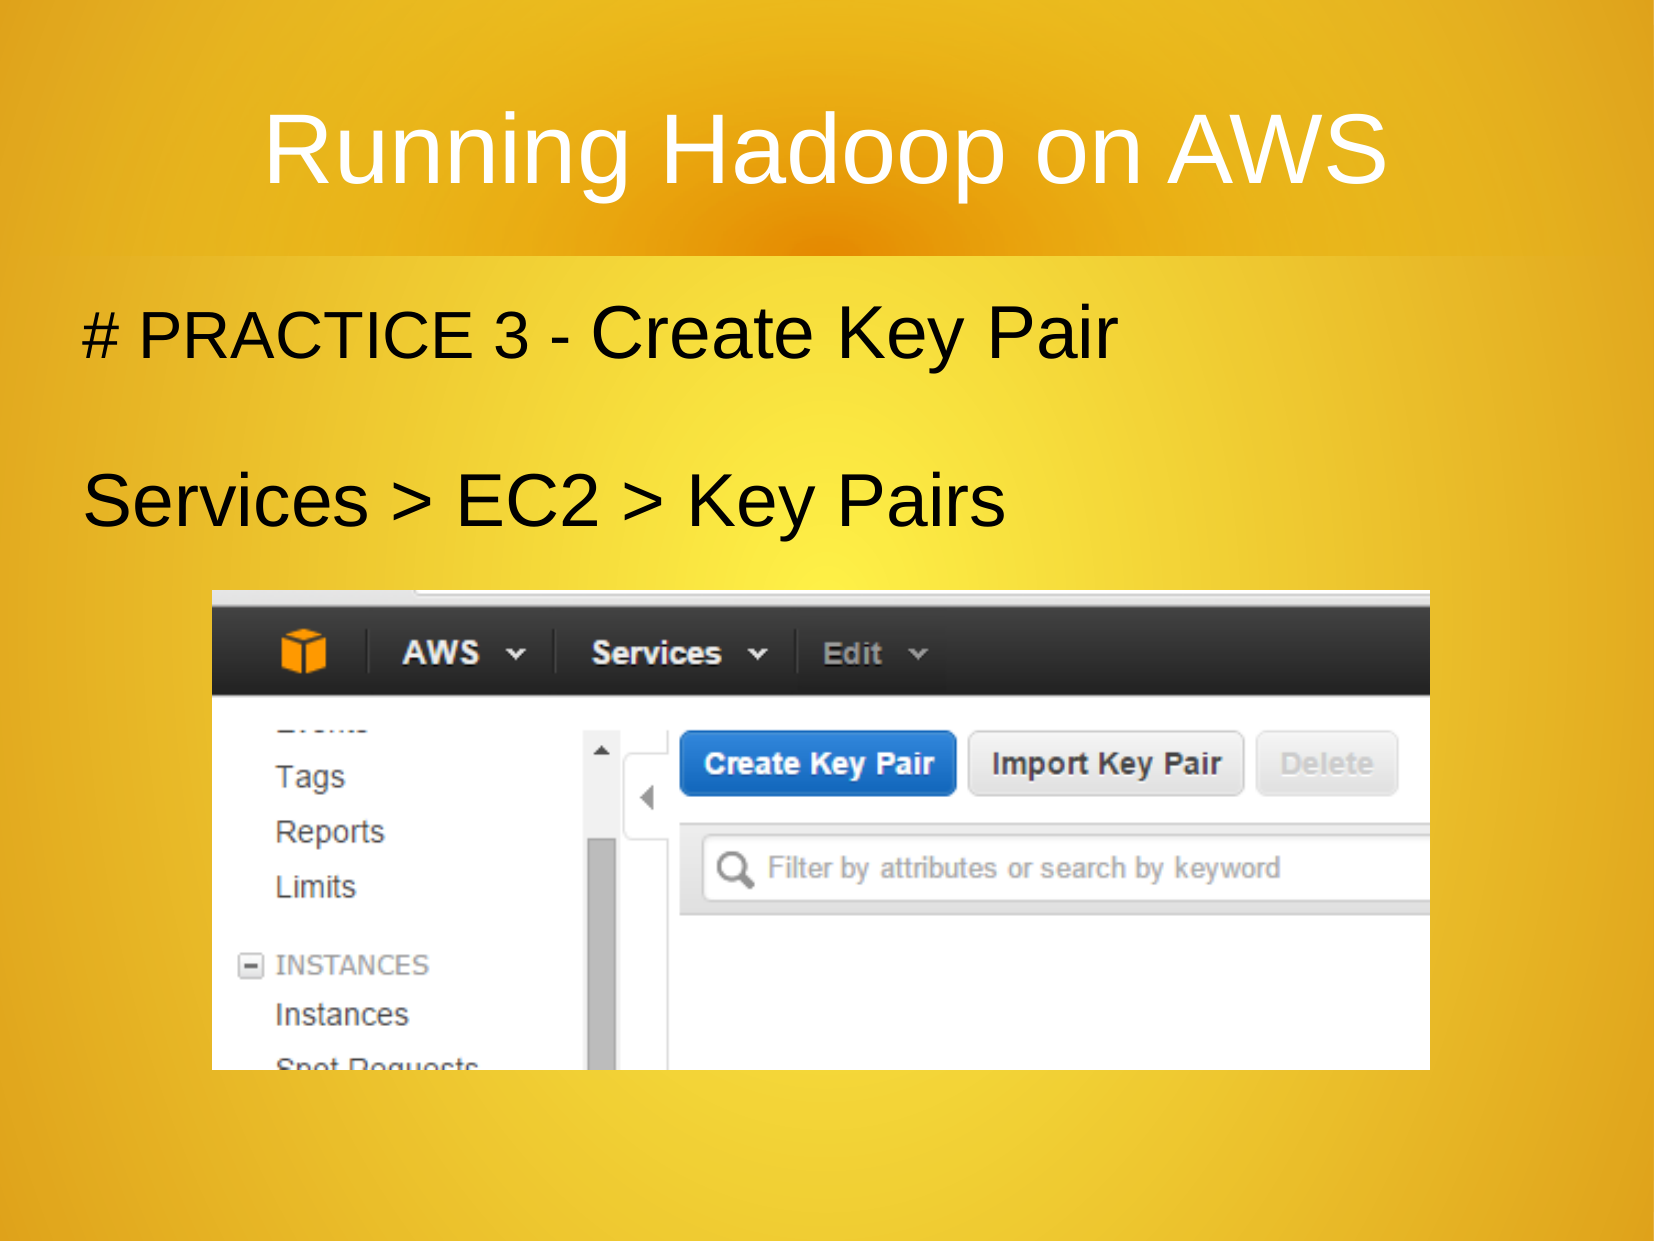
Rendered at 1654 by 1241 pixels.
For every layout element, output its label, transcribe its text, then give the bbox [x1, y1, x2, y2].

title Running Hadoop on AWS [82, 47, 1571, 252]
subtitle # PRACTICE 3 - Create Key Pair Services > EC2 > Key Pairs [82, 290, 1571, 1205]
picture [212, 590, 1430, 1070]
